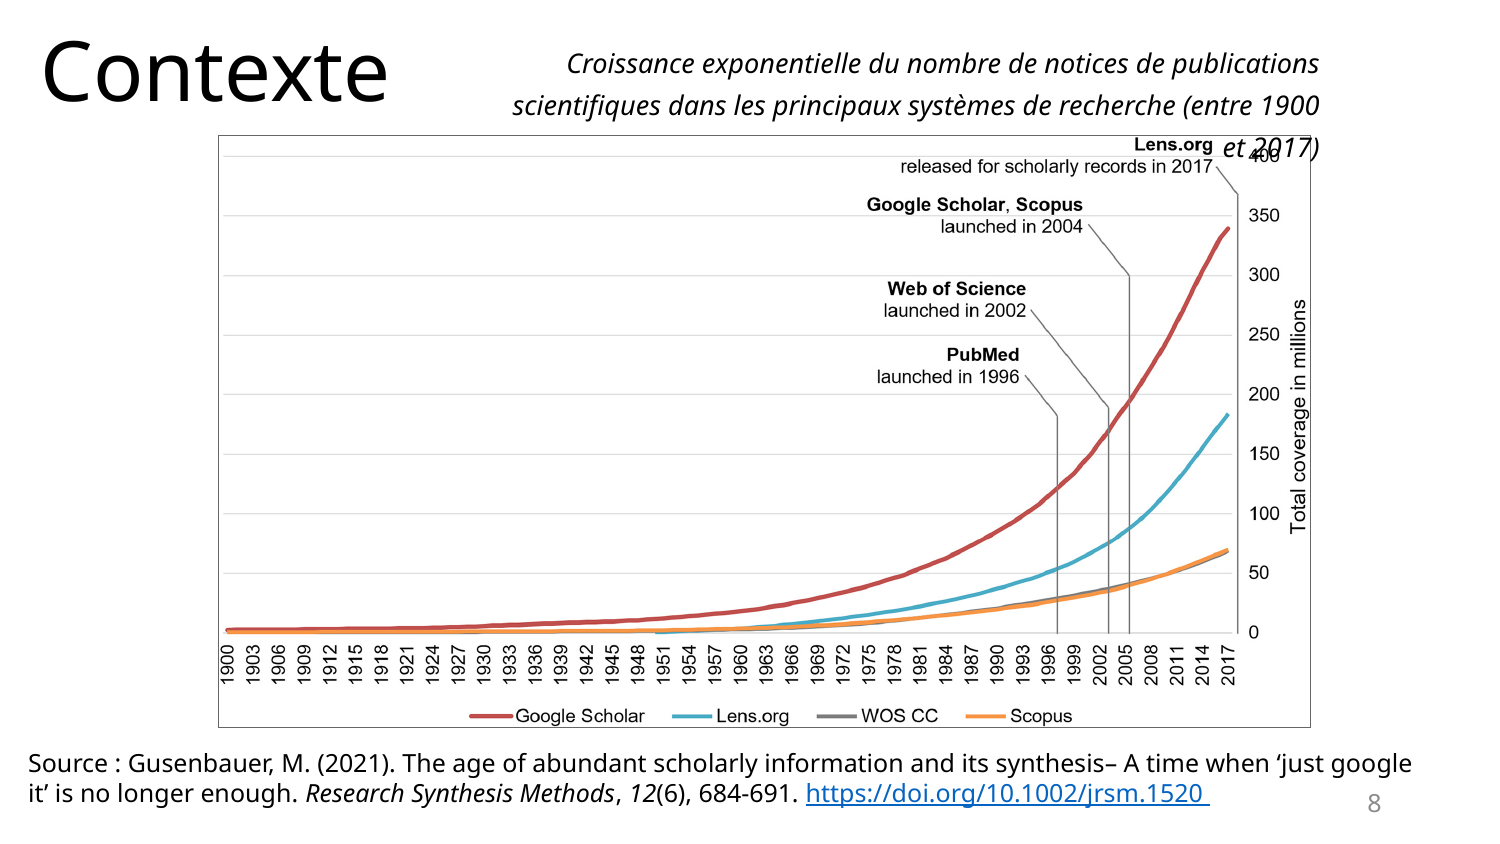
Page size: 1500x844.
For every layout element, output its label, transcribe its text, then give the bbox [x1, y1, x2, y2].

picture [218, 135, 1311, 728]
title Contexte [25, 0, 484, 157]
text_box Croissance exponentielle du nombre de notices de publications scientifiques dans les principaux systèmes de recherche (entre 1900 et 2017) [484, 0, 1335, 181]
text_box Source : Gusenbauer, M. (2021). The age of abundant scholarly information and its synthesis– A time when ‘just google it’ is no longer enough. Research Synthesis Methods, 12(6), 684‑691. https://doi.org/10.1002/jrsm.1520 [13, 740, 1438, 819]
